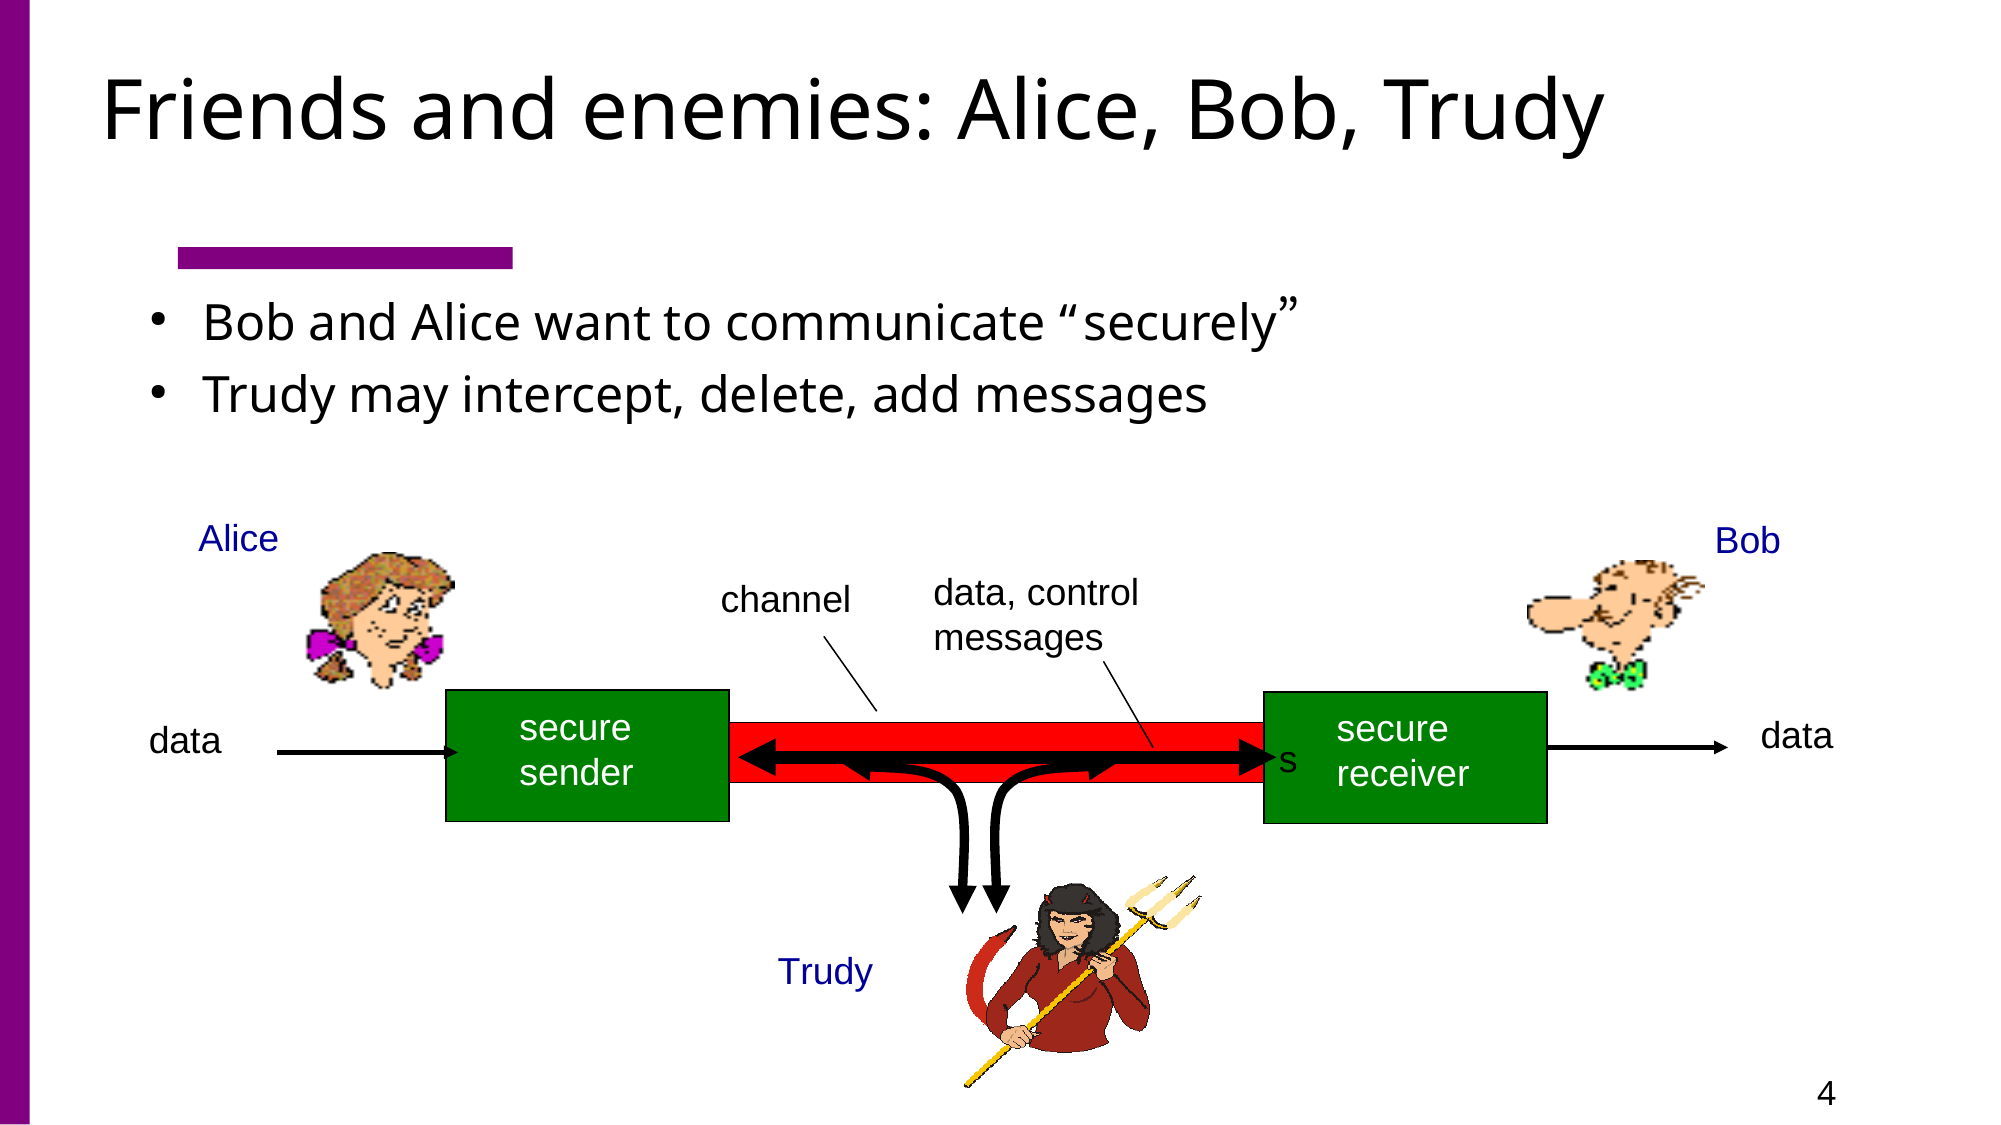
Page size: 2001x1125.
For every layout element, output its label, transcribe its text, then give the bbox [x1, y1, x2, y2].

text_box channel [705, 567, 867, 629]
text_box data, control messages [918, 560, 1332, 667]
text_box secure sender [504, 694, 649, 801]
text_box [914, 764, 1043, 783]
text_box [445, 689, 1265, 822]
picture [1527, 560, 1705, 697]
text_box s [1264, 691, 1548, 824]
list Bob and Alice want to communicate “securely” Trudy may intercept, delete, add messages [116, 210, 1898, 476]
picture [964, 875, 1202, 1089]
text_box data [1745, 703, 1849, 764]
text_box Trudy [762, 939, 889, 1000]
text_box Alice [183, 506, 295, 568]
text_box Bob [1699, 508, 1796, 569]
text_box data [133, 708, 237, 769]
text_box secure receiver [1321, 696, 1485, 803]
picture [301, 552, 455, 695]
title Friends and enemies: Alice, Bob, Trudy [49, 24, 1889, 188]
text_box [1021, 764, 1265, 783]
